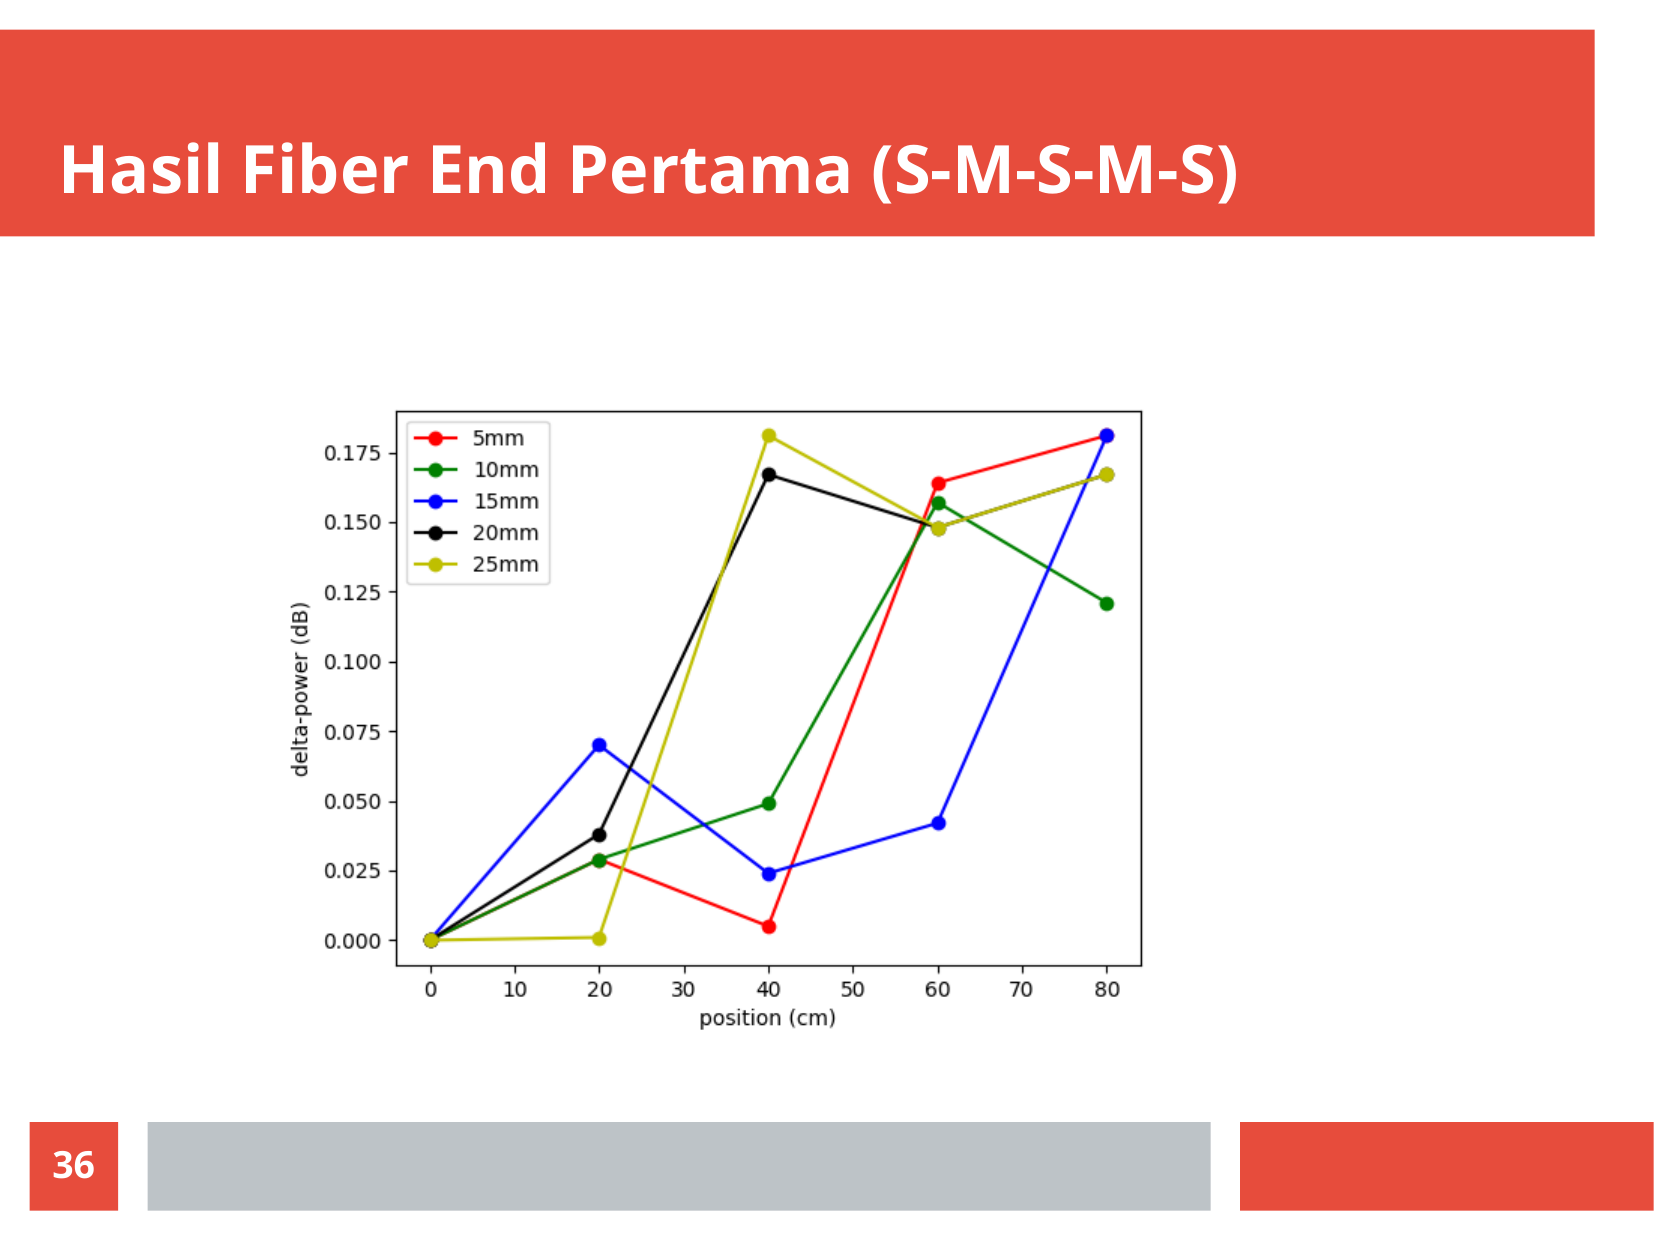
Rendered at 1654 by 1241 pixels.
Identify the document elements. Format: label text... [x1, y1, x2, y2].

text_box [29, 1122, 119, 1211]
title Hasil Fiber End Pertama (S-M-S-M-S) [59, 59, 1595, 207]
picture [276, 324, 1237, 1045]
